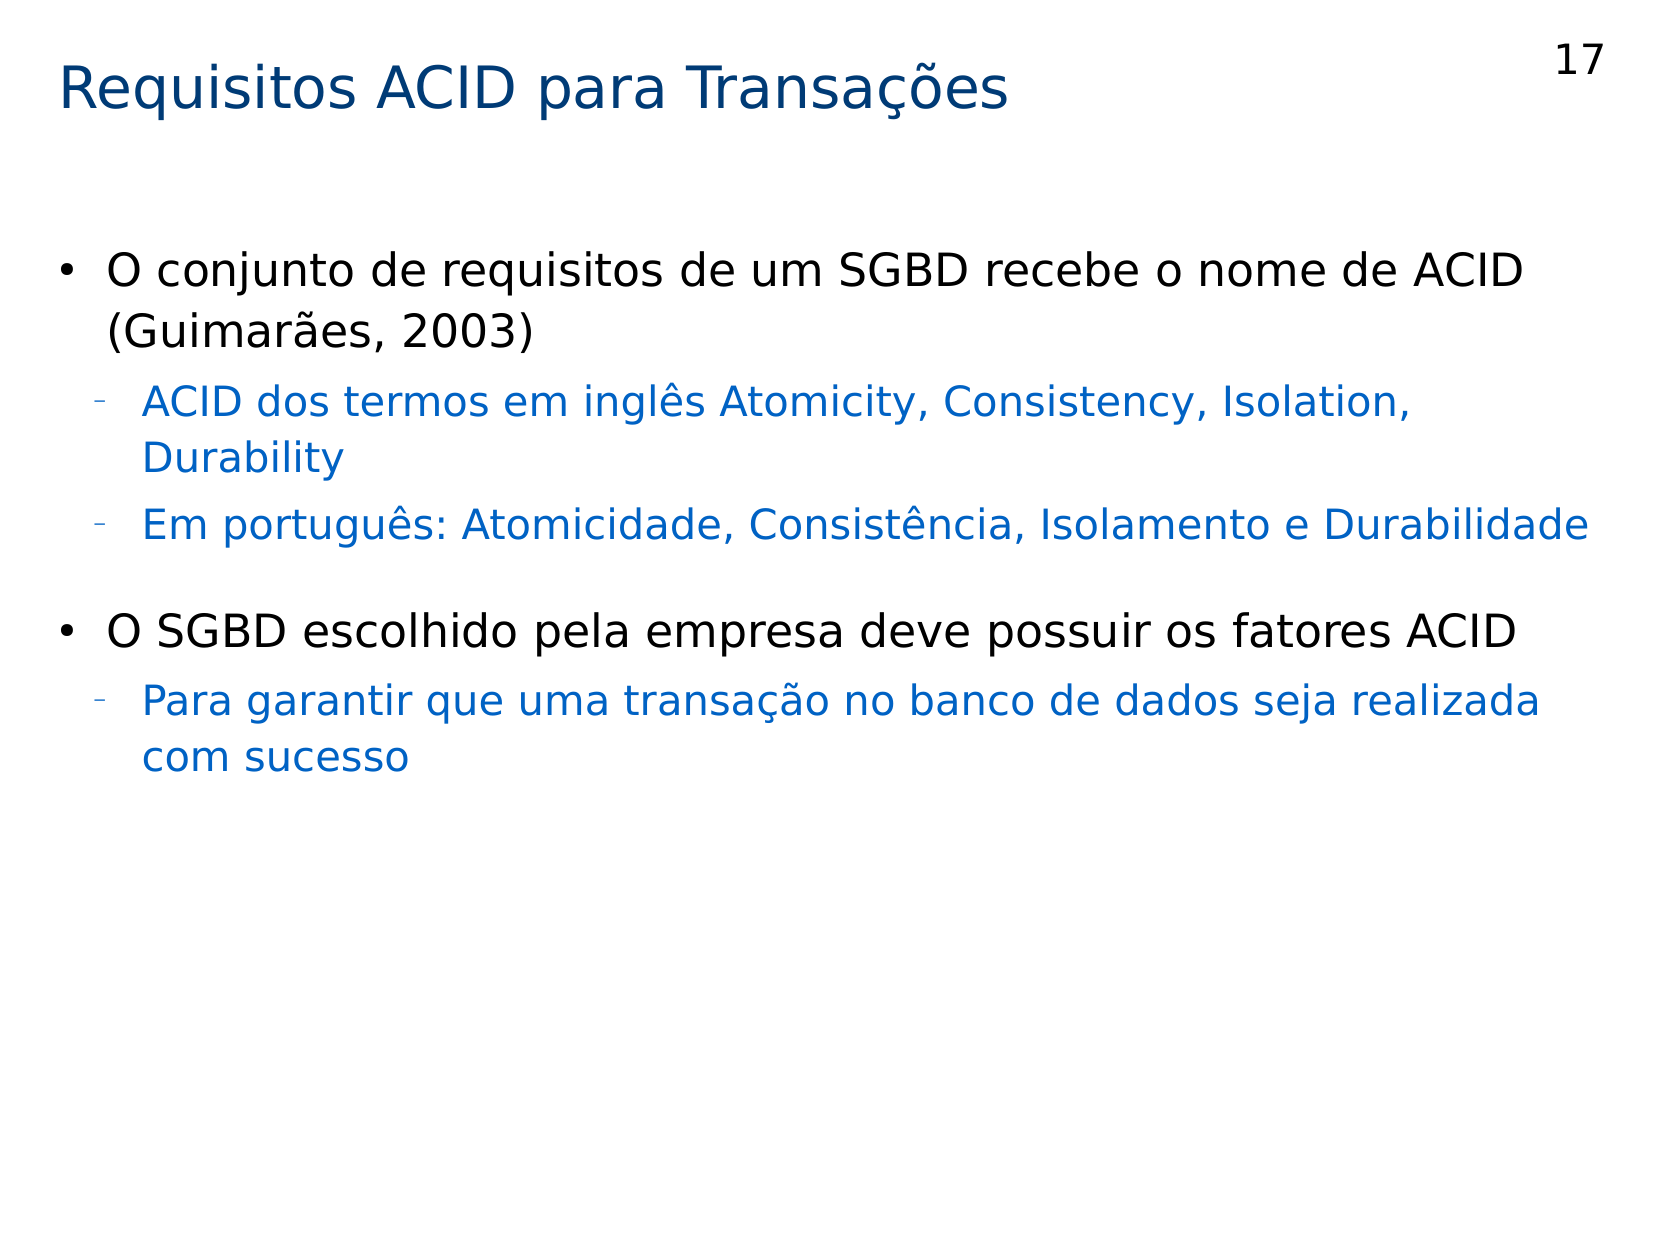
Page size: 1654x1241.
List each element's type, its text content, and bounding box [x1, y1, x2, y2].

list O conjunto de requisitos de um SGBD recebe o nome de ACID (Guimarães, 2003) ACID dos termos em inglês Atomicity, Consistency, Isolation, Durability Em português: Atomicidade, Consistência, Isolamento e Durabilidade O SGBD escolhido pela empresa deve possuir os fatores ACID Para garantir que uma transação no banco de dados seja realizada com sucesso [59, 236, 1595, 1211]
title Requisitos ACID para Transações [59, 29, 1506, 148]
